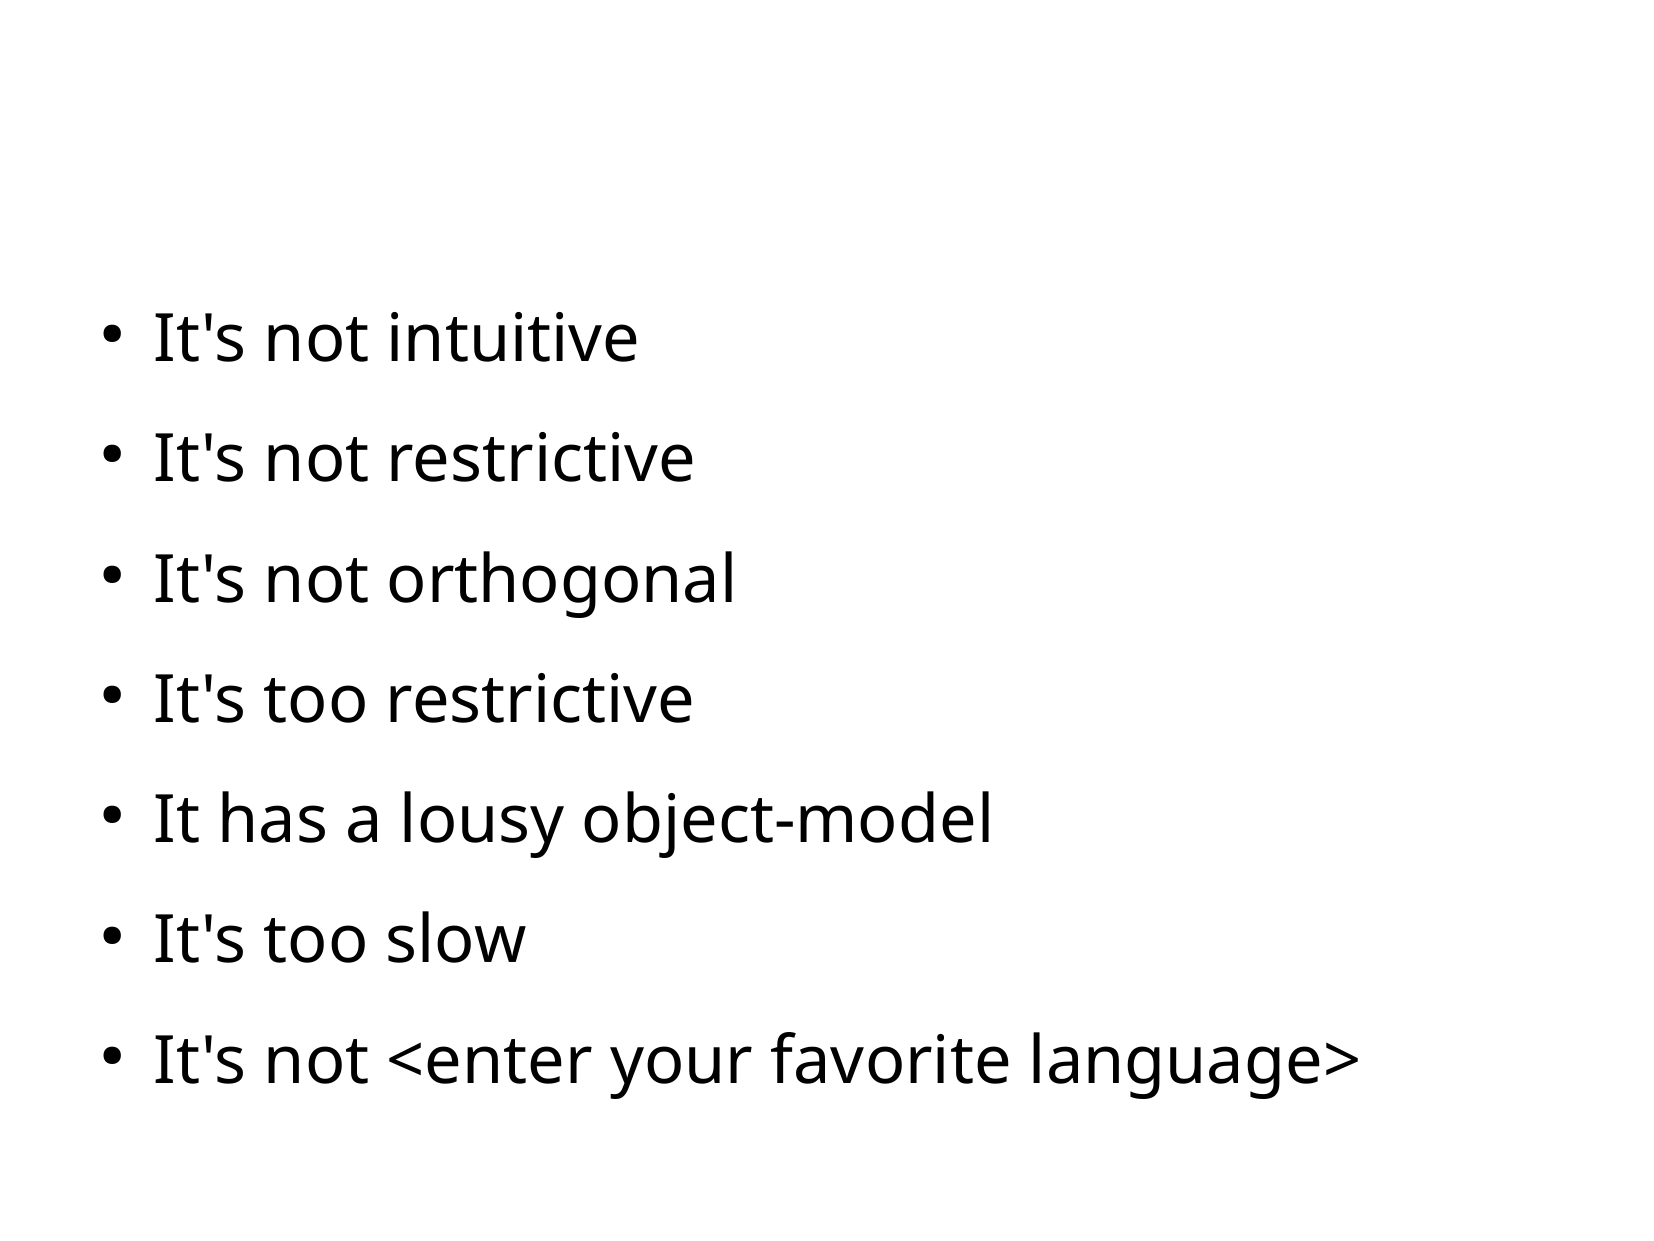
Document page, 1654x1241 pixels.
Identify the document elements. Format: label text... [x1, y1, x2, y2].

list It's not intuitive It's not restrictive It's not orthogonal It's too restrictive It has a lousy object-model It's too slow It's not <enter your favorite language> [82, 290, 1571, 1109]
